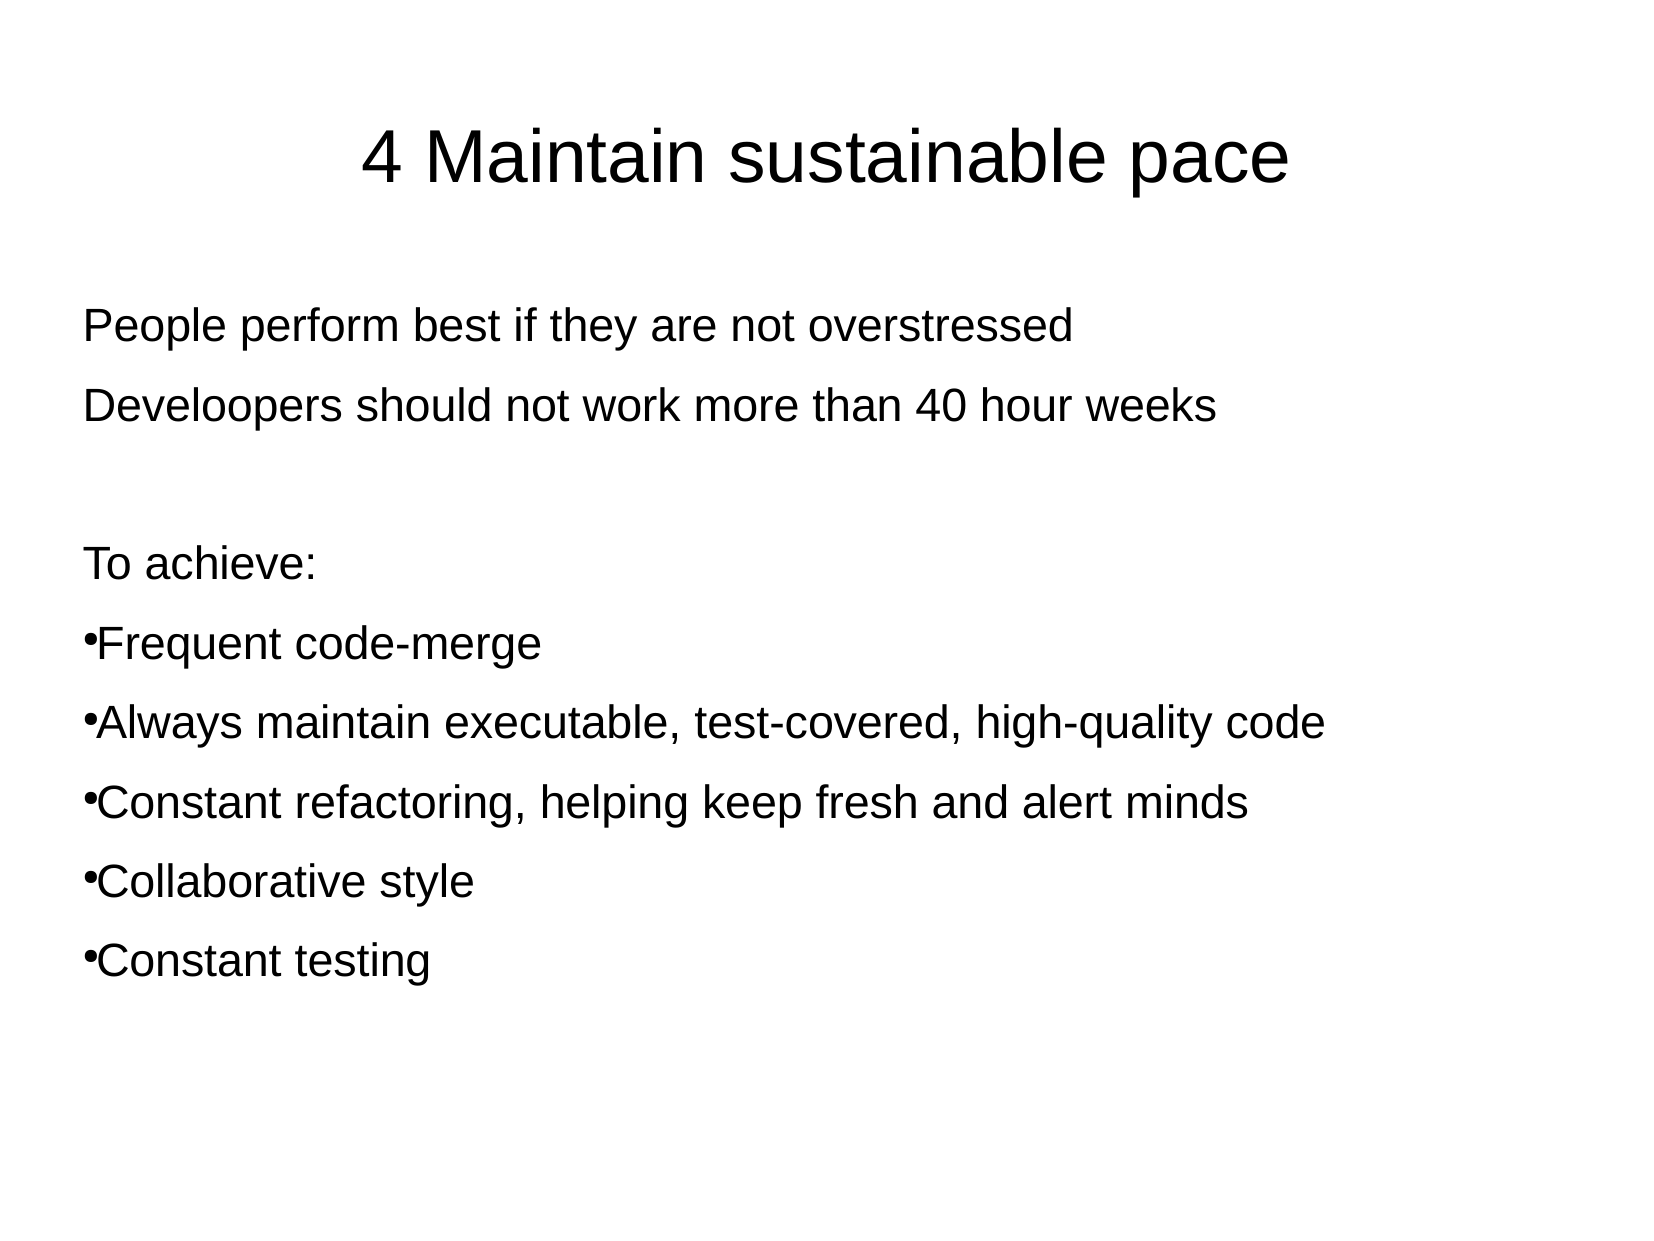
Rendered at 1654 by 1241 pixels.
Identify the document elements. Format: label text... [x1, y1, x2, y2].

title 4 Maintain sustainable pace [82, 49, 1571, 257]
list People perform best if they are not overstressed Develoopers should not work more than 40 hour weeks To achieve: Frequent code-merge Always maintain executable, test-covered, high-quality code Constant refactoring, helping keep fresh and alert minds Collaborative style Constant testing [82, 295, 1571, 993]
